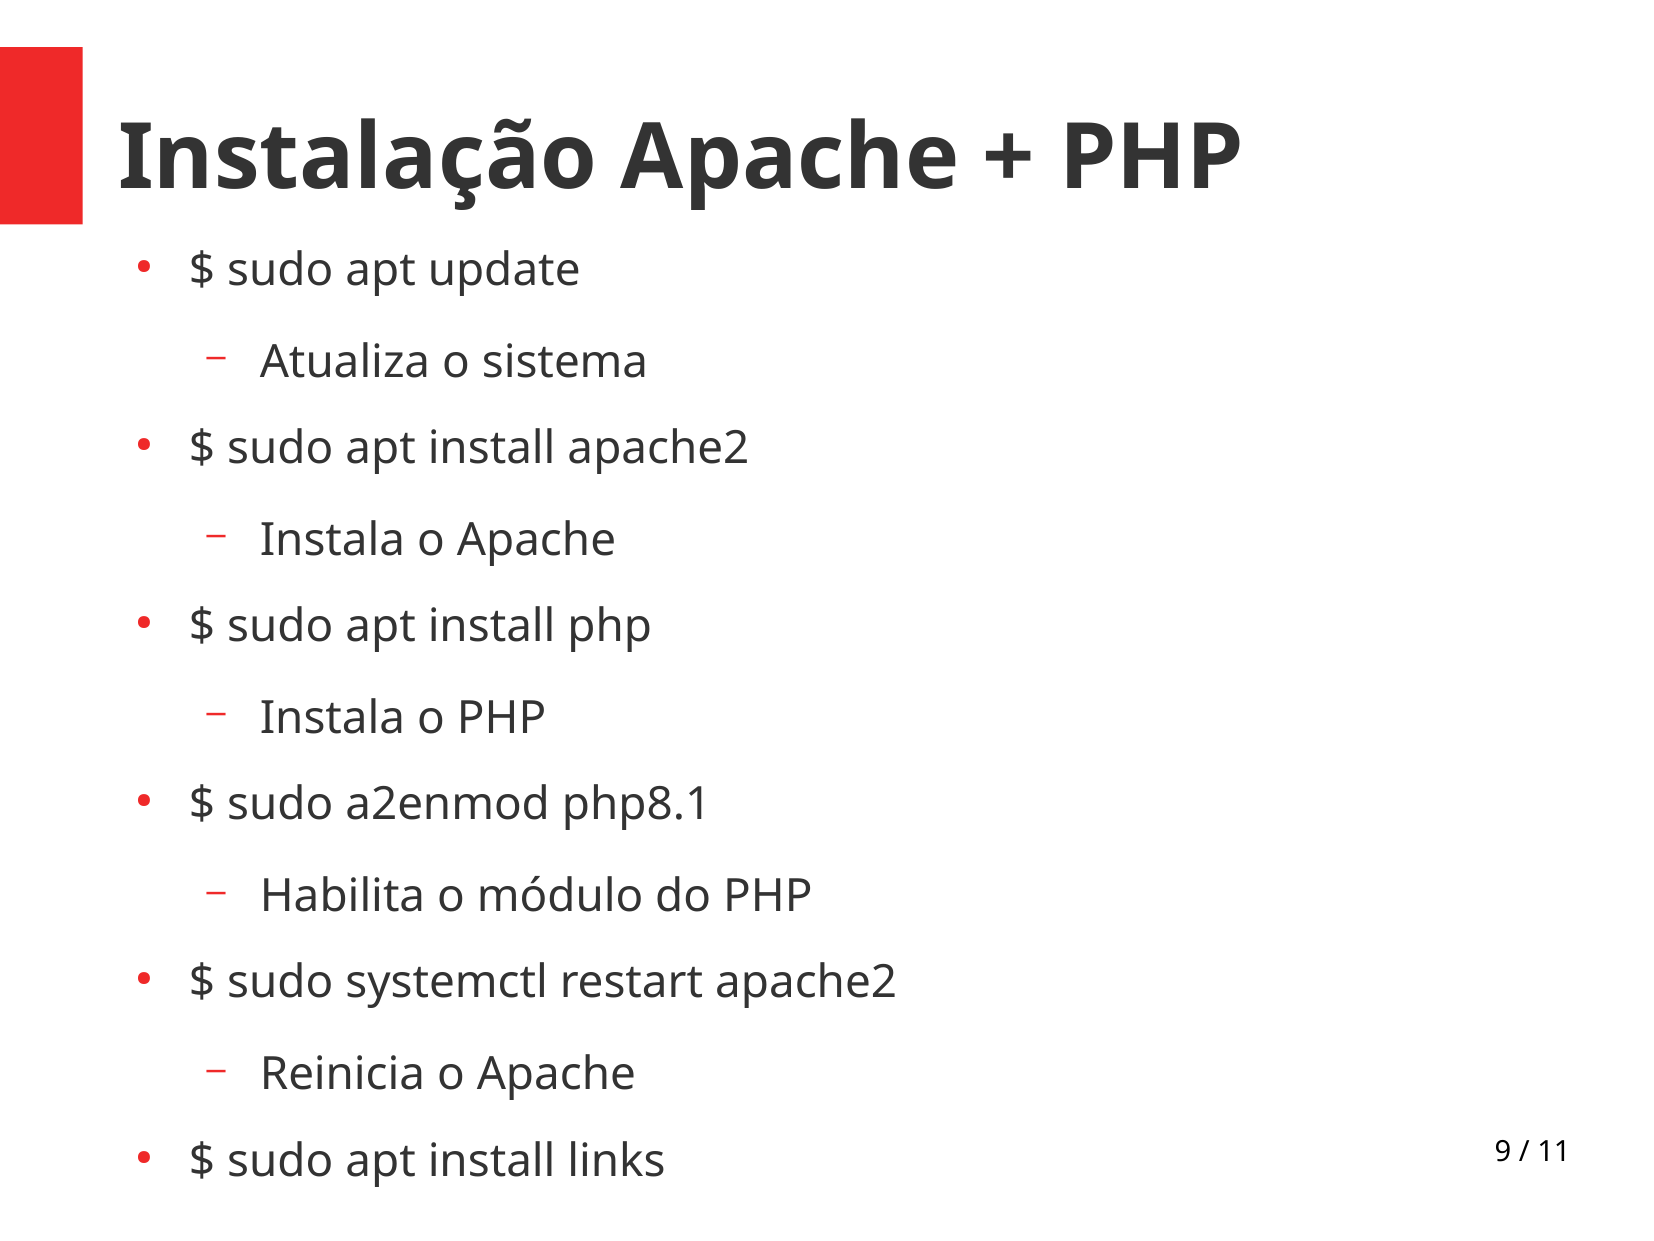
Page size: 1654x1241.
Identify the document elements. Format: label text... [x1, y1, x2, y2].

list $ sudo apt update Atualiza o sistema $ sudo apt install apache2 Instala o Apache $ sudo apt install php Instala o PHP $ sudo a2enmod php8.1 Habilita o módulo do PHP $ sudo systemctl restart apache2 Reinicia o Apache $ sudo apt install links [118, 236, 1536, 956]
title Instalação Apache + PHP [118, 49, 1571, 257]
